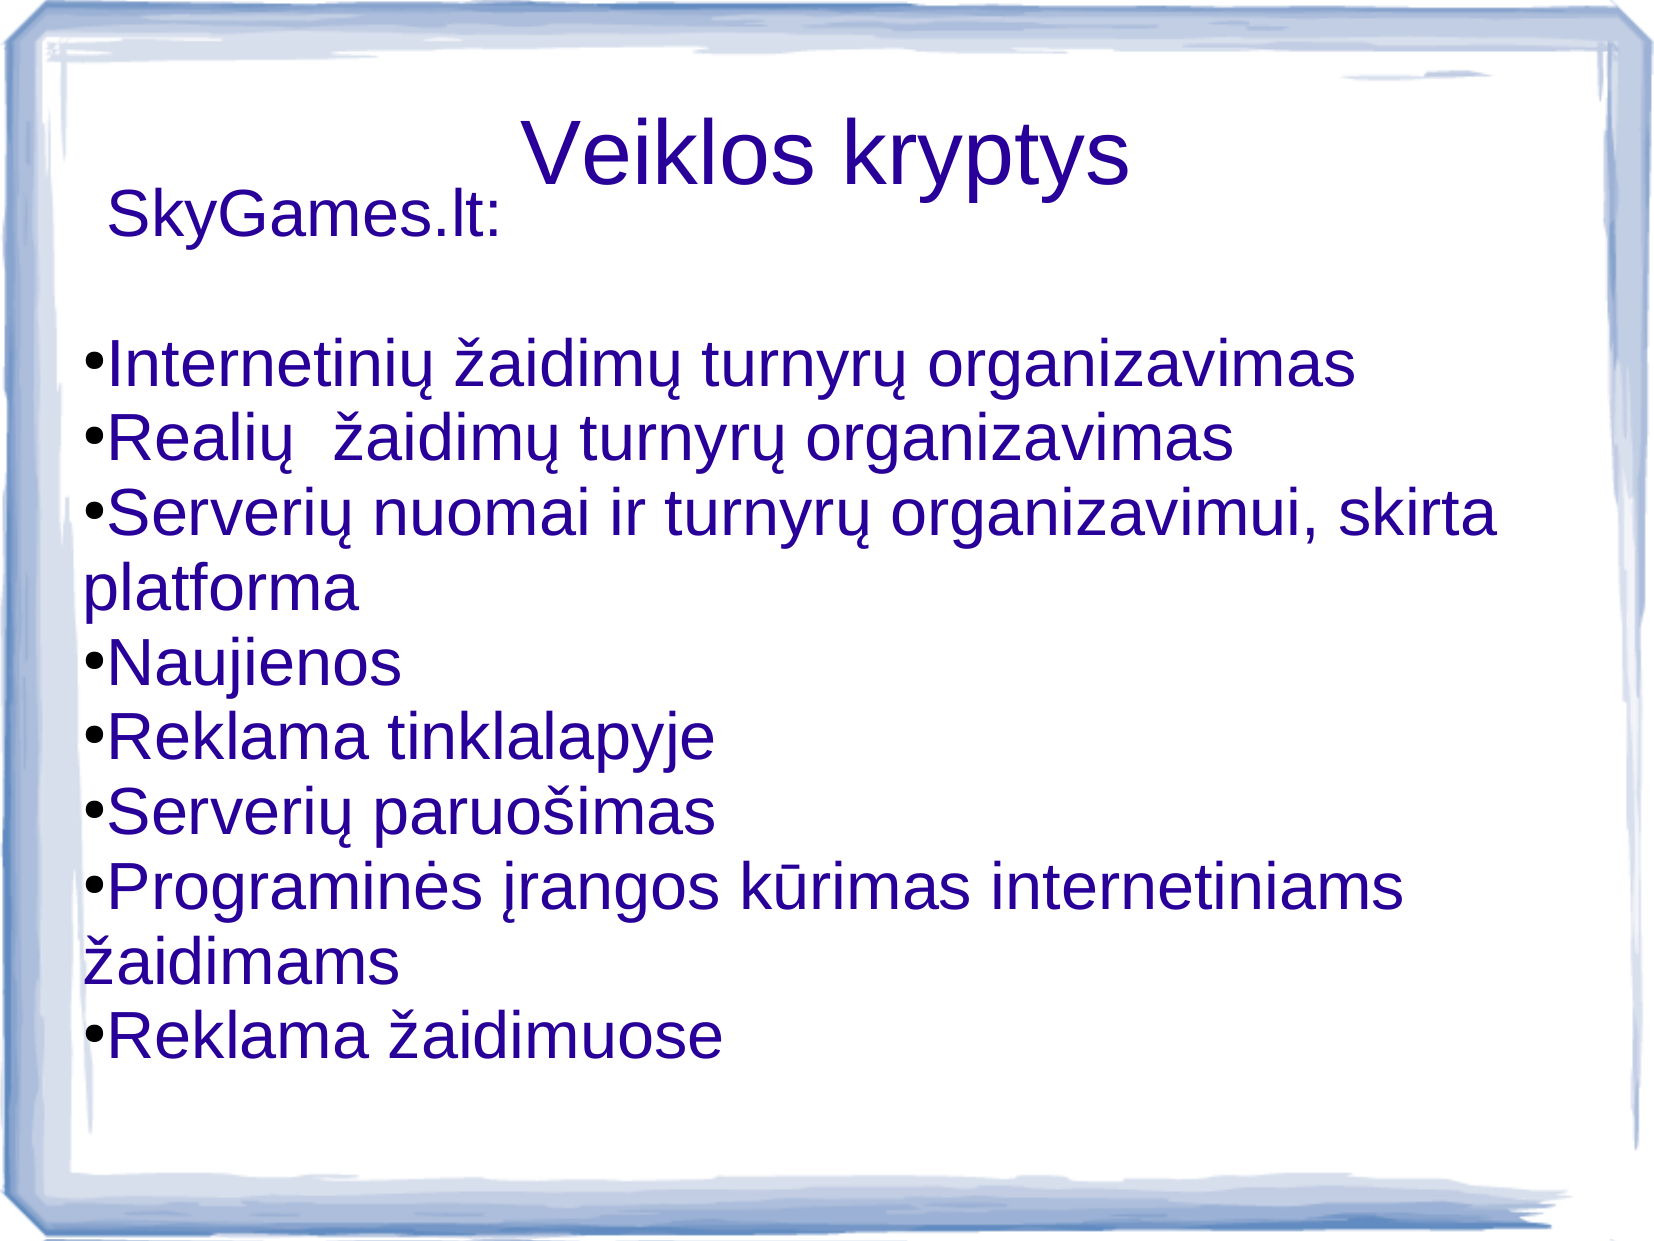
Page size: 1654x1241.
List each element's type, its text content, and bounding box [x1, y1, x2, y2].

subtitle SkyGames.lt: Internetinių žaidimų turnyrų organizavimas Realių žaidimų turnyrų organizavimas Serverių nuomai ir turnyrų organizavimui, skirta platforma Naujienos Reklama tinklalapyje Serverių paruošimas Programinės įrangos kūrimas internetiniams žaidimams Reklama žaidimuose [82, 176, 1571, 1223]
title Veiklos kryptys [82, 49, 1571, 176]
picture [0, 0, 1654, 1241]
